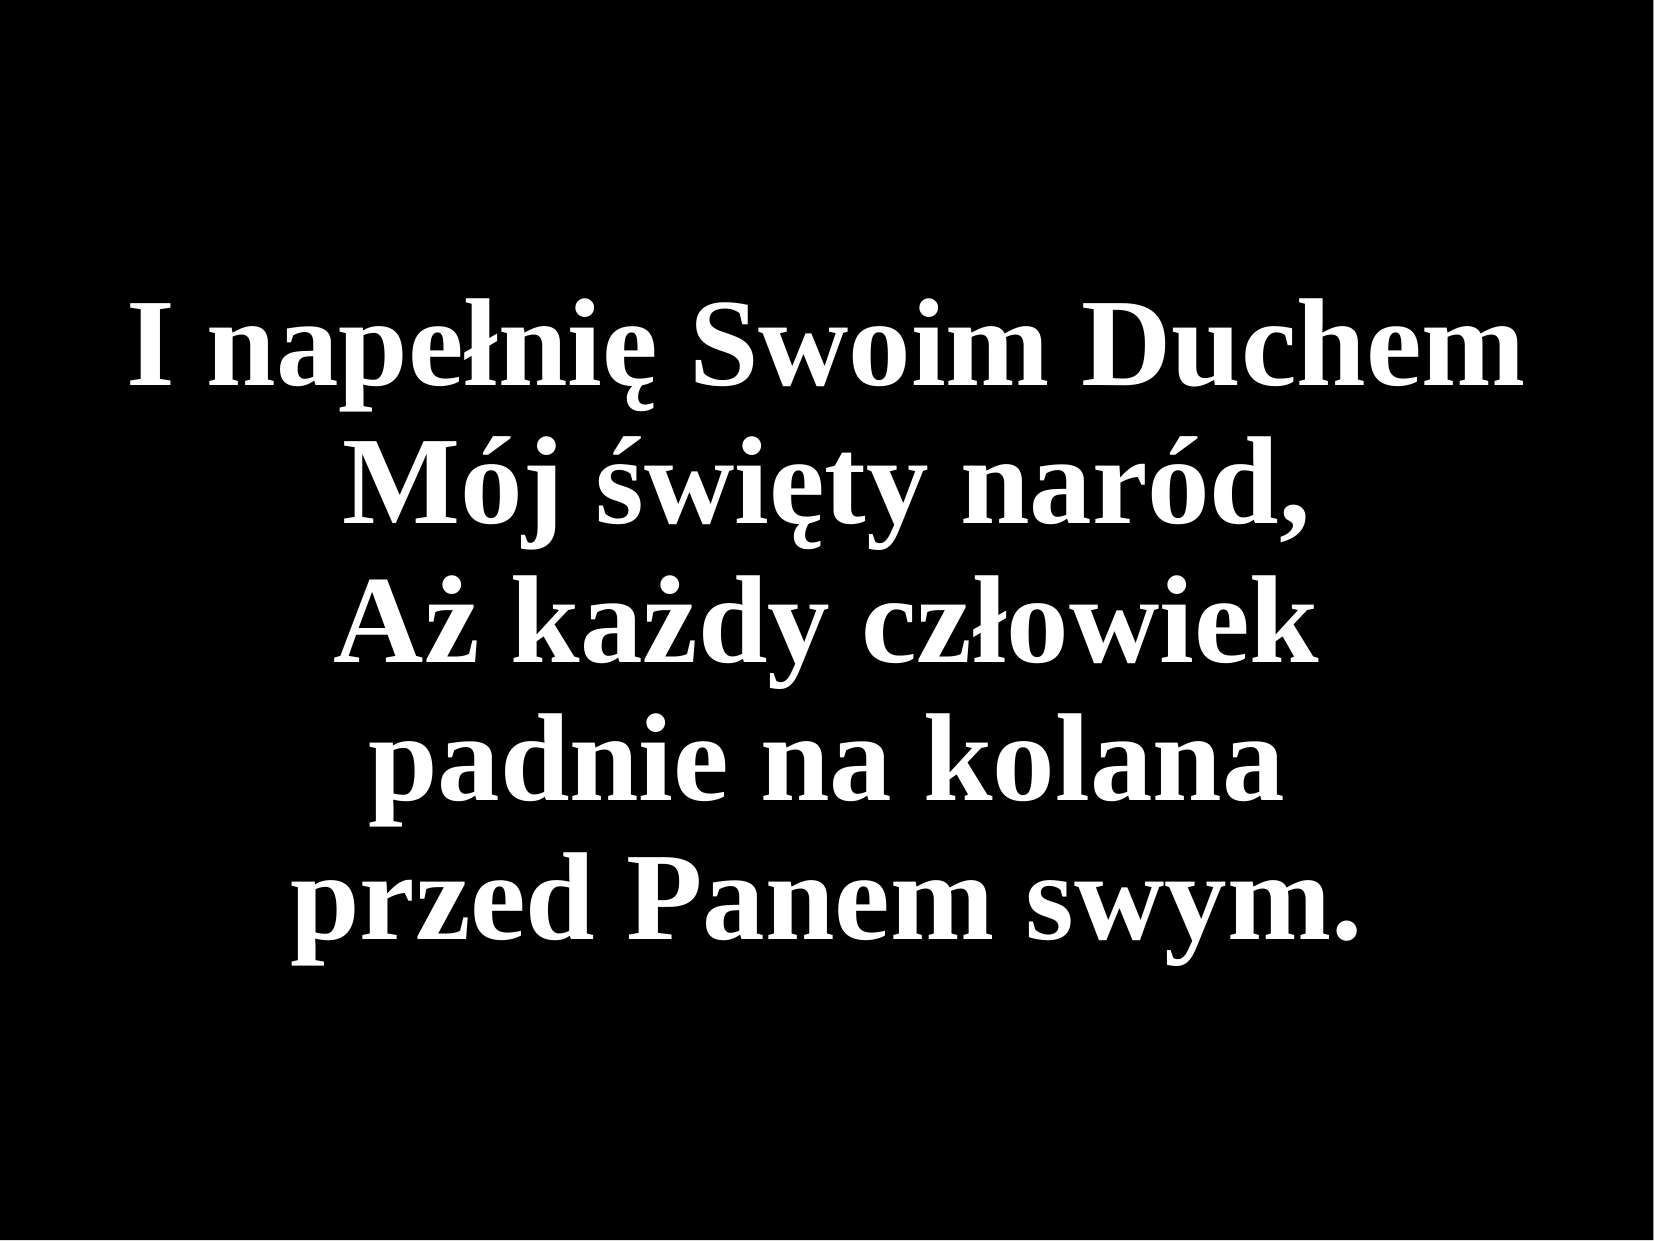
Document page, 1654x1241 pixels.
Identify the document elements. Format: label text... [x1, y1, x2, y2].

title I napełnię Swoim Duchem Mój święty naród, Aż każdy człowiek padnie na kolana przed Panem swym. [0, 0, 1654, 1241]
